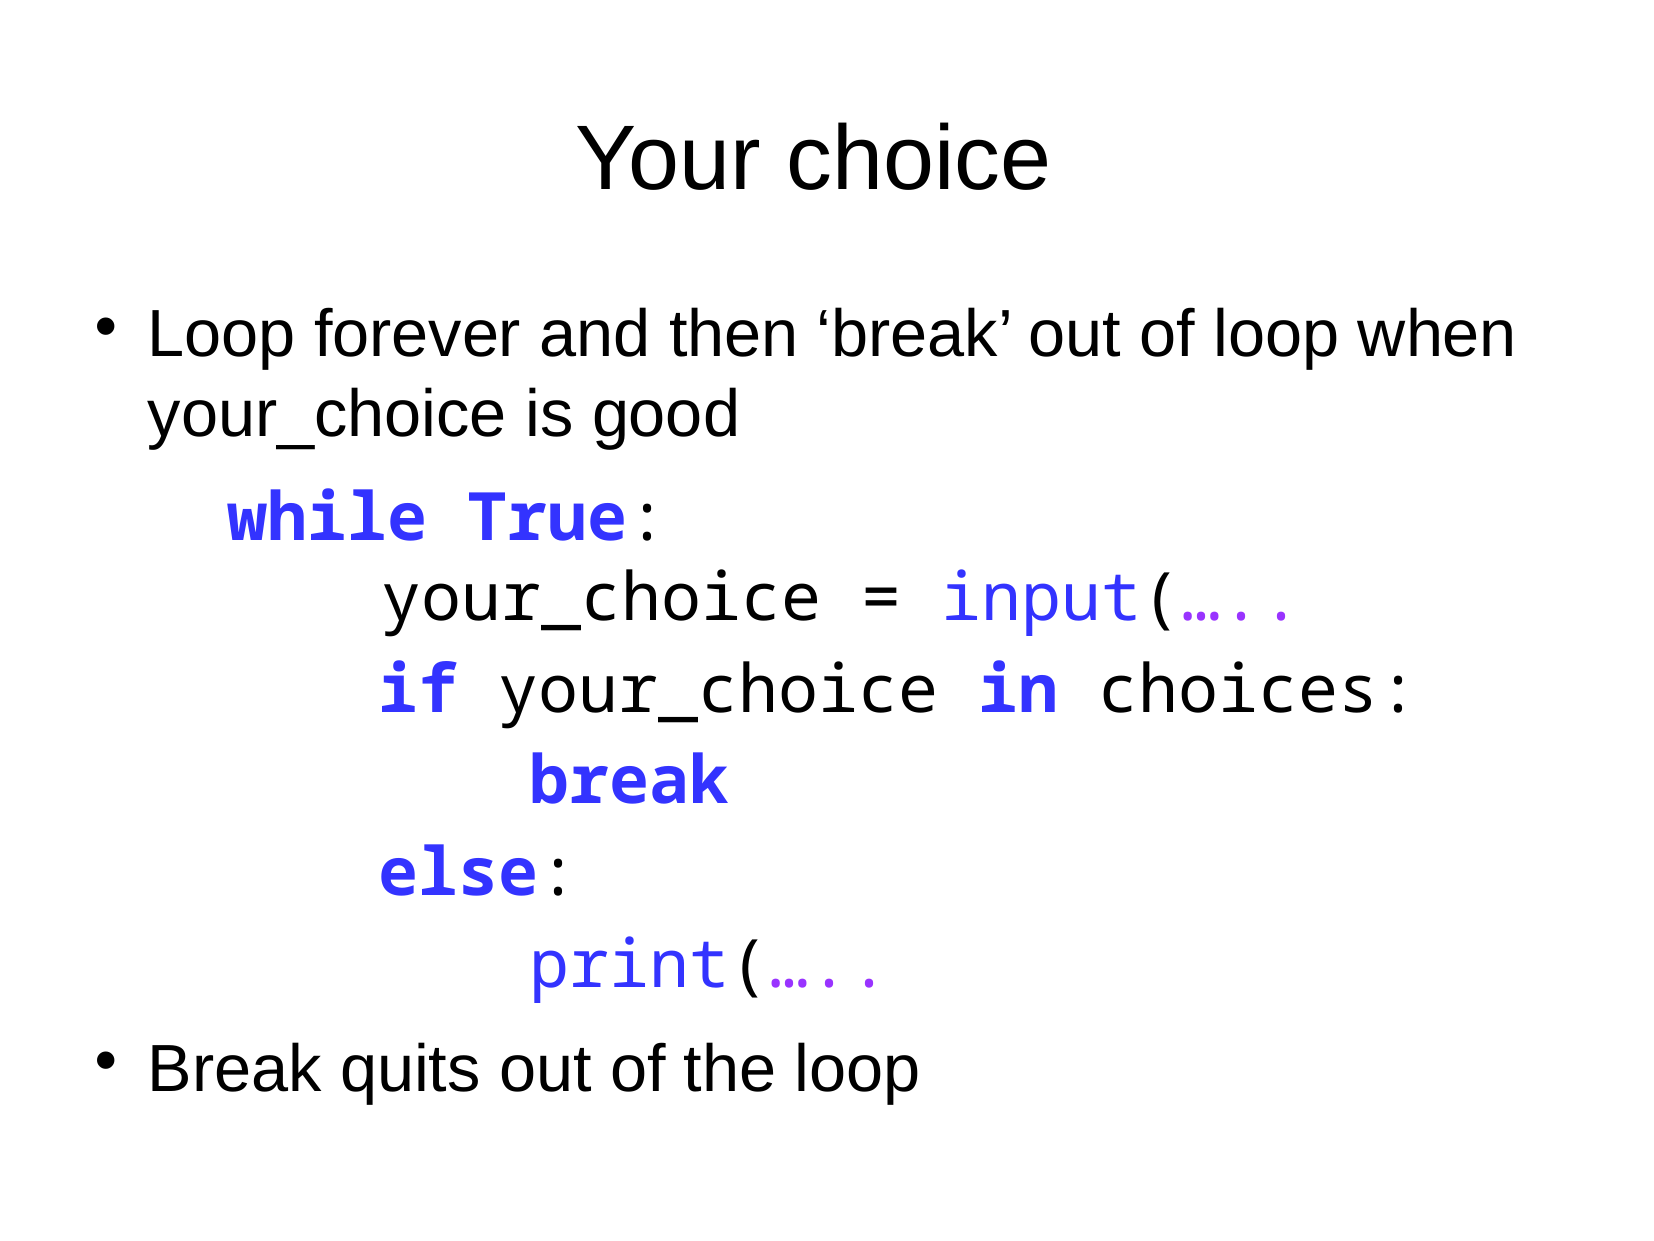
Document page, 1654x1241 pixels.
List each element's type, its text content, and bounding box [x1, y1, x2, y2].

text_box Loop forever and then ‘break’ out of loop when your_choice is good while True: your_choice = input(….. if your_choice in choices: break else: print(….. Break quits out of the loop [76, 290, 1565, 1010]
text_box Your choice [82, 49, 1571, 257]
